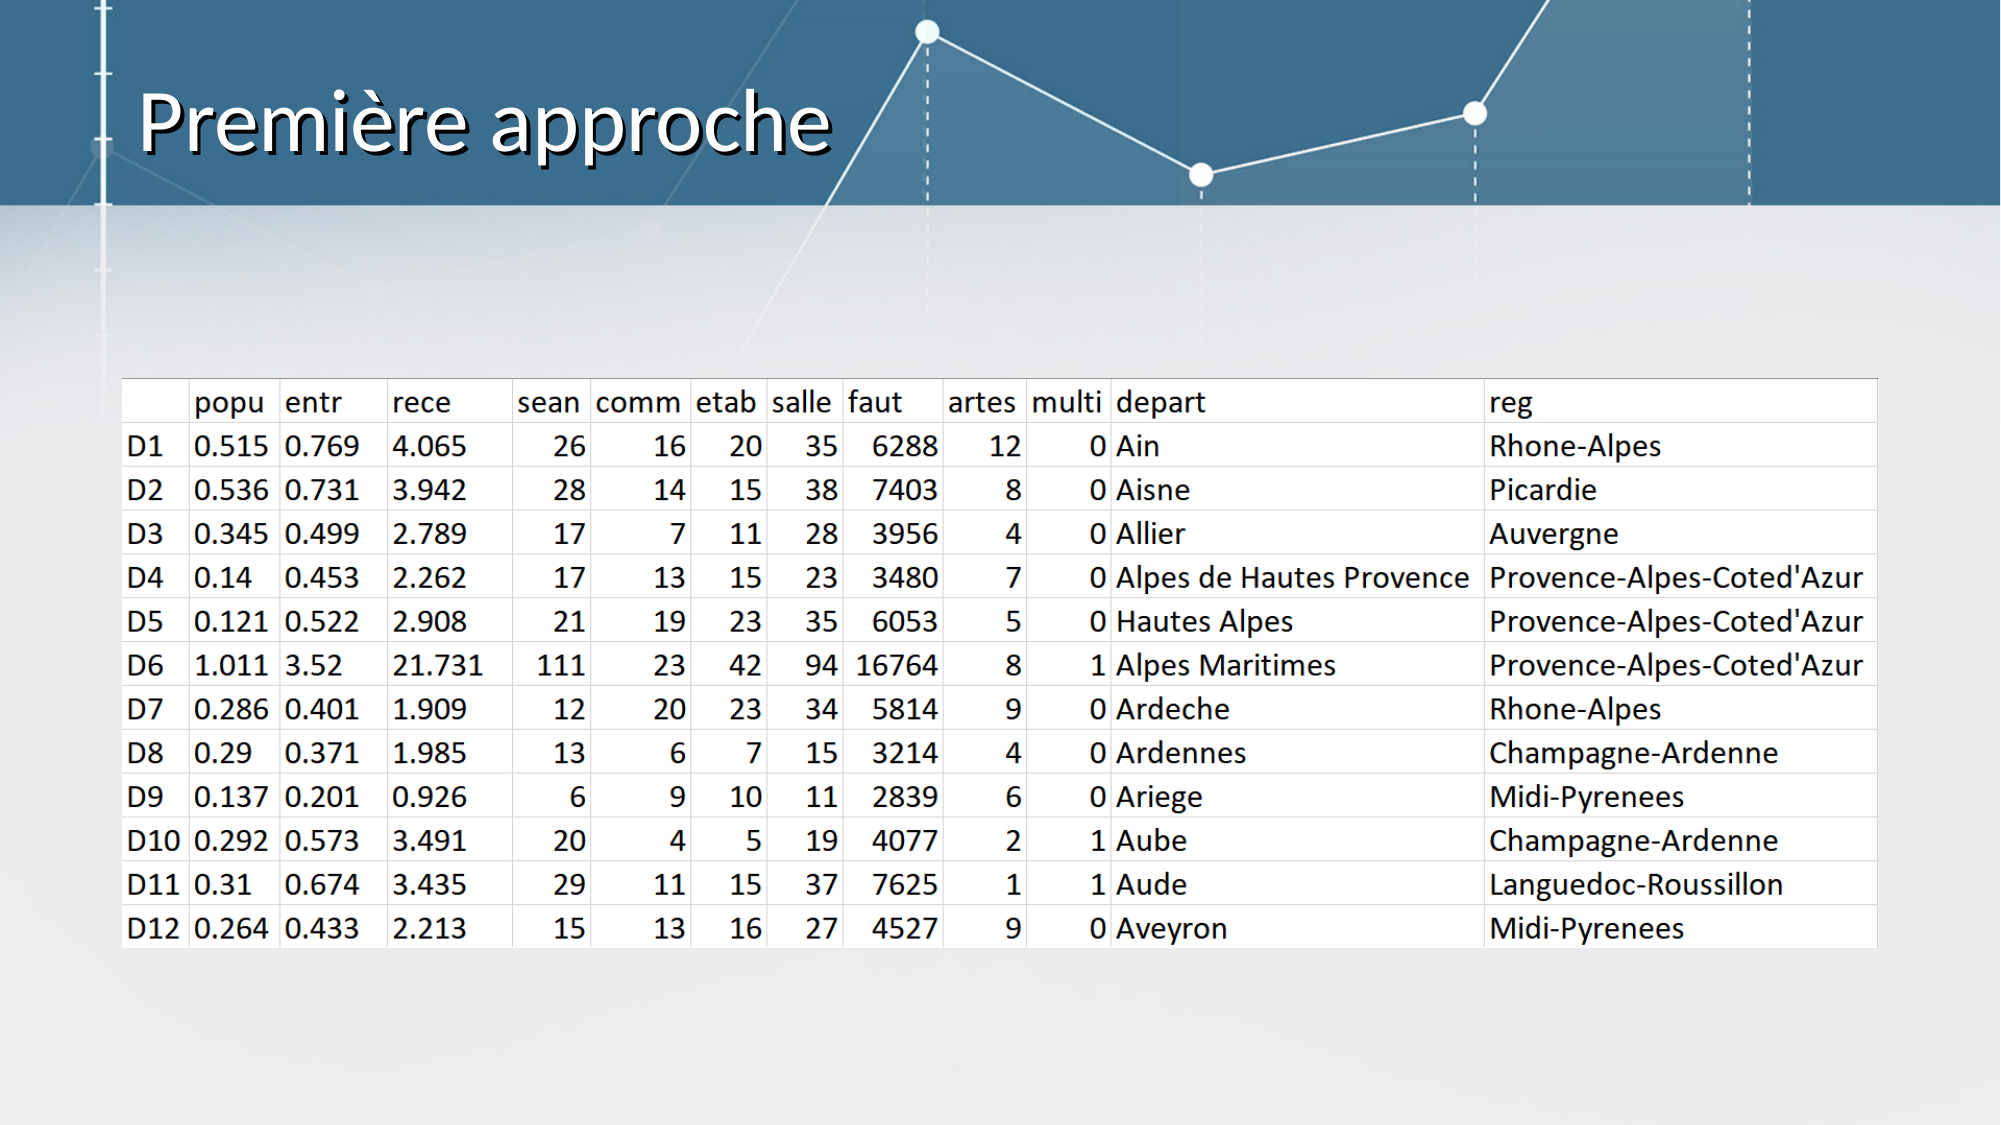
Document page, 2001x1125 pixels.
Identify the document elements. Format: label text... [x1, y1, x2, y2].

title Première approche [122, 49, 1927, 183]
picture [122, 378, 1878, 948]
